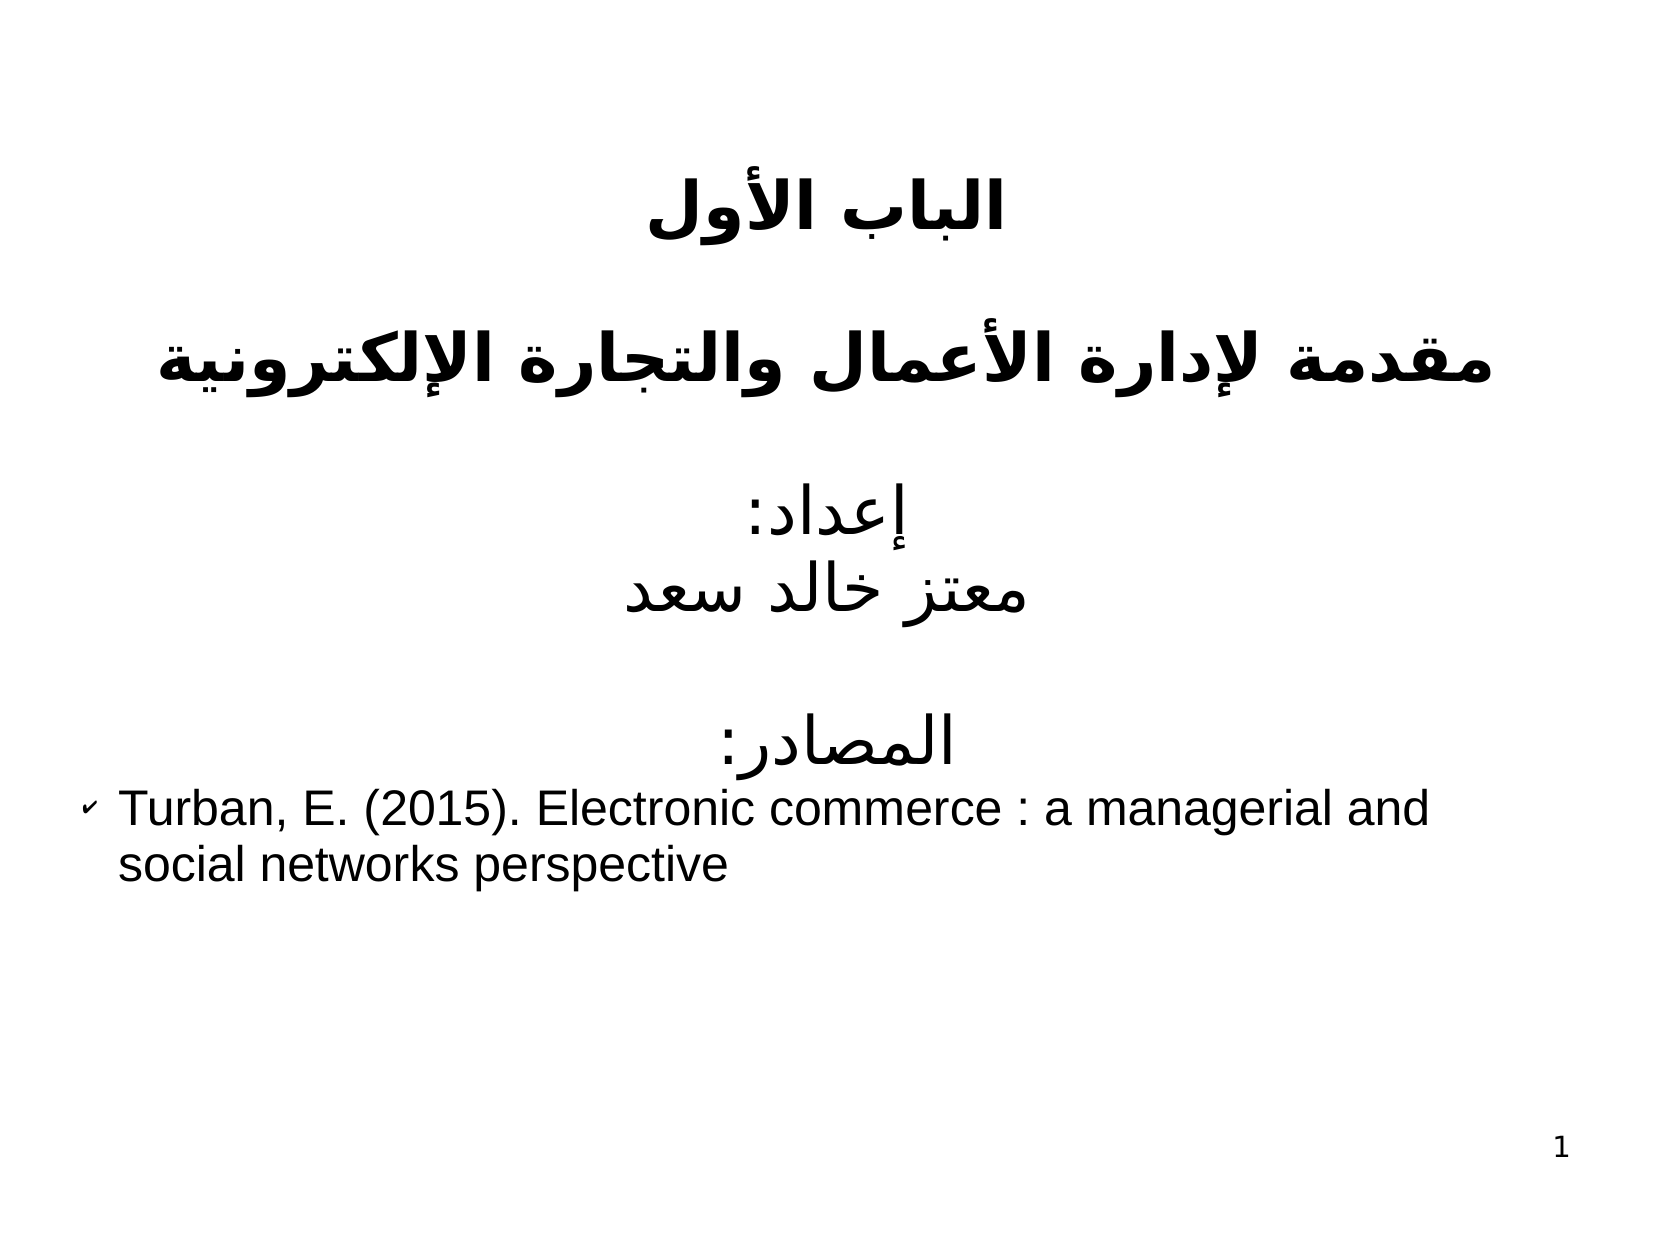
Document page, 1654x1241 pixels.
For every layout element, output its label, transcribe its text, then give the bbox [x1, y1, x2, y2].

subtitle الباب الأول مقدمة لإدارة الأعمال والتجارة الإلكترونية إعداد: معتز خالد سعد المصادر: Turban, E. (2015). Electronic commerce : a managerial and social networks perspective [82, 49, 1571, 1010]
